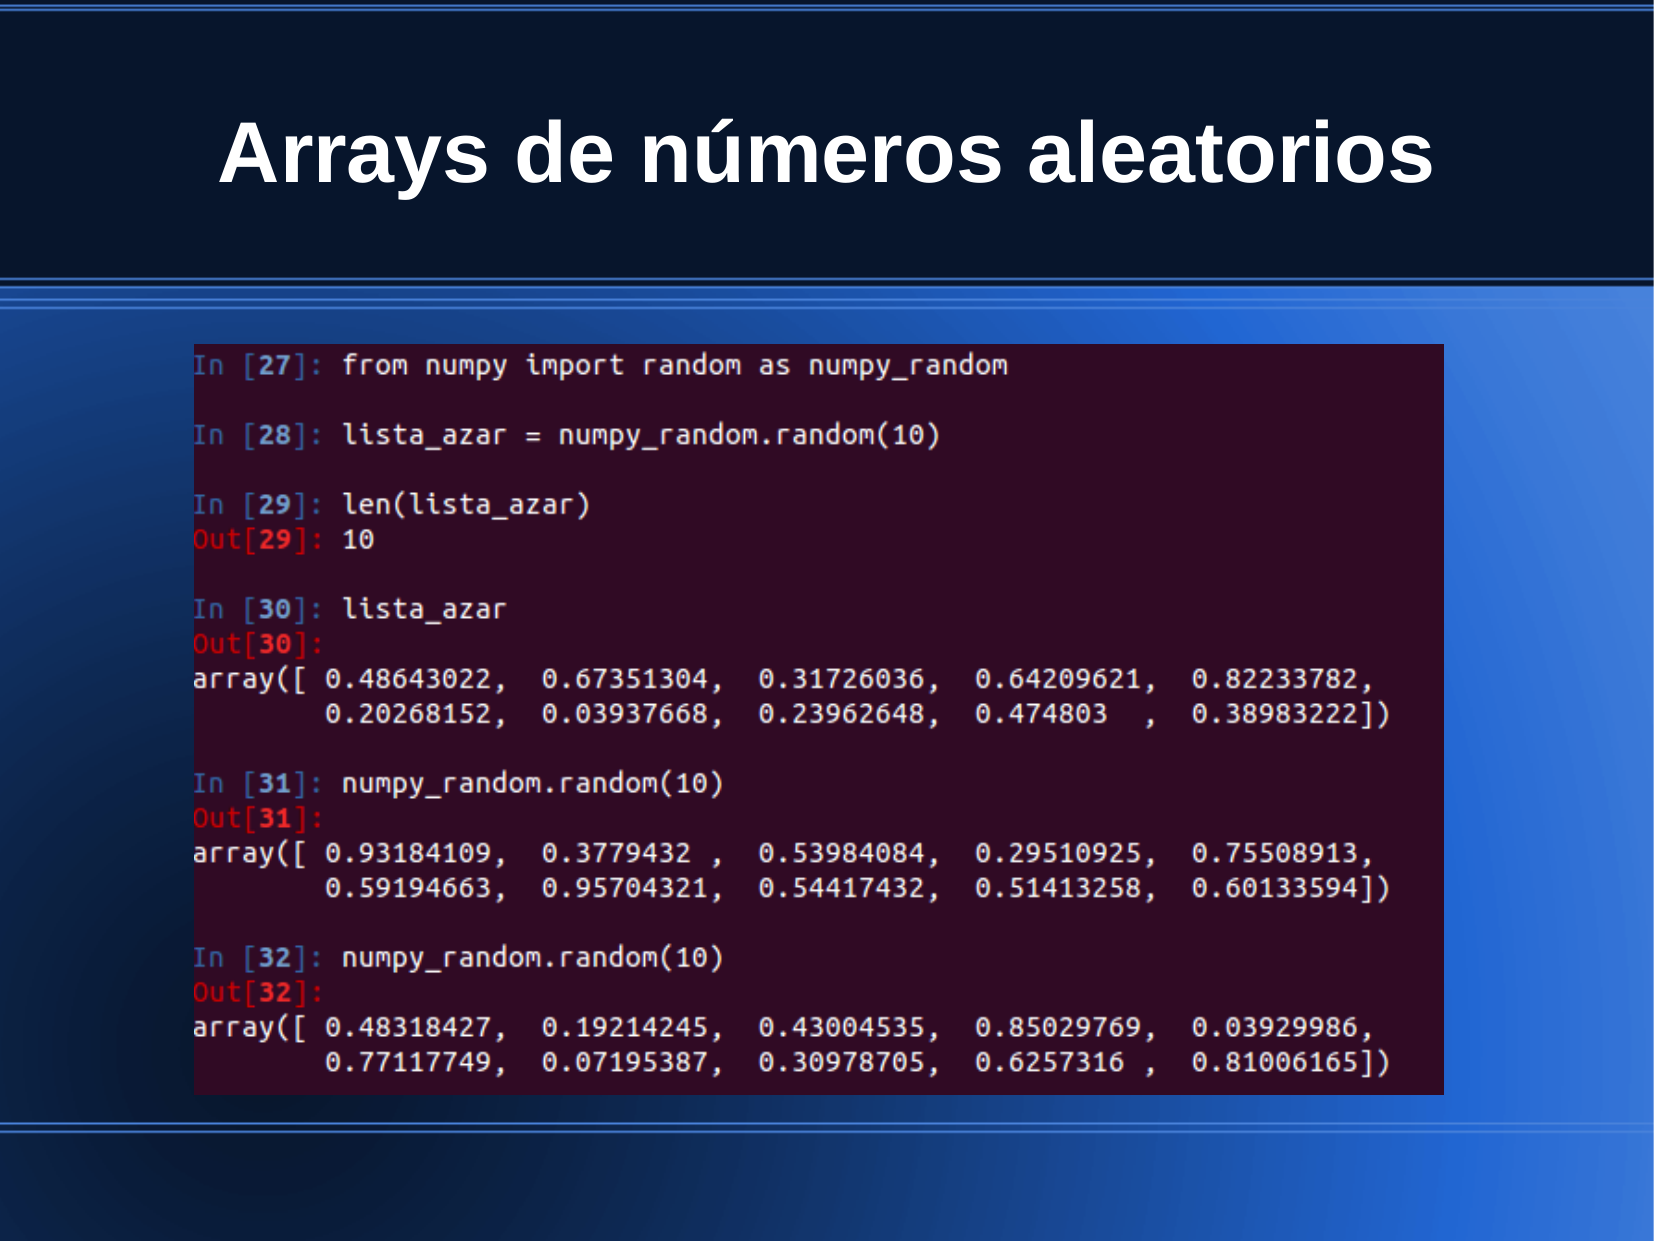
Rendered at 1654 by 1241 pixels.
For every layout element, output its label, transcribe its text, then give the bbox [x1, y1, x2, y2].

title Arrays de números aleatorios [82, 49, 1571, 257]
picture [0, 0, 1654, 1241]
